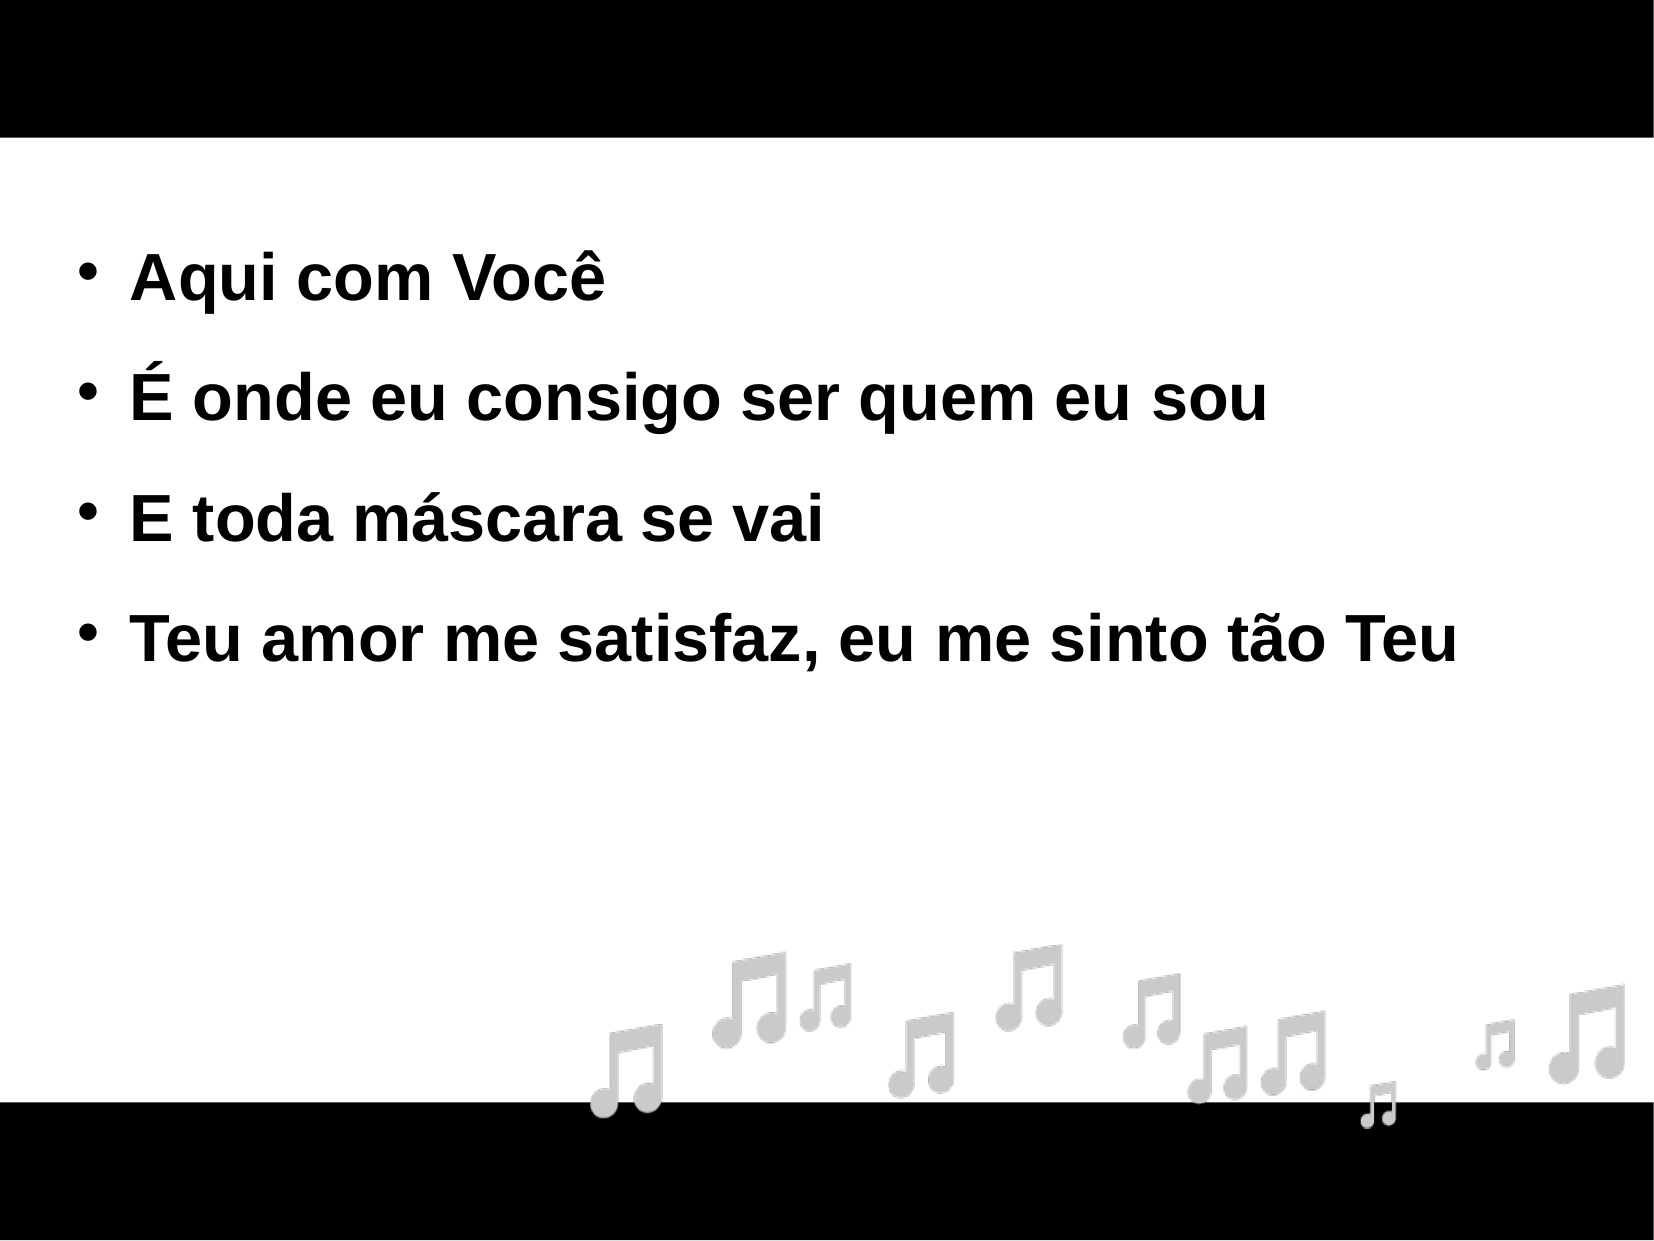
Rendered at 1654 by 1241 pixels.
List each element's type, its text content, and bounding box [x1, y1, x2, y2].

list Aqui com Você É onde eu consigo ser quem eu sou E toda máscara se vai Teu amor me satisfaz, eu me sinto tão Teu [59, 236, 1595, 1024]
